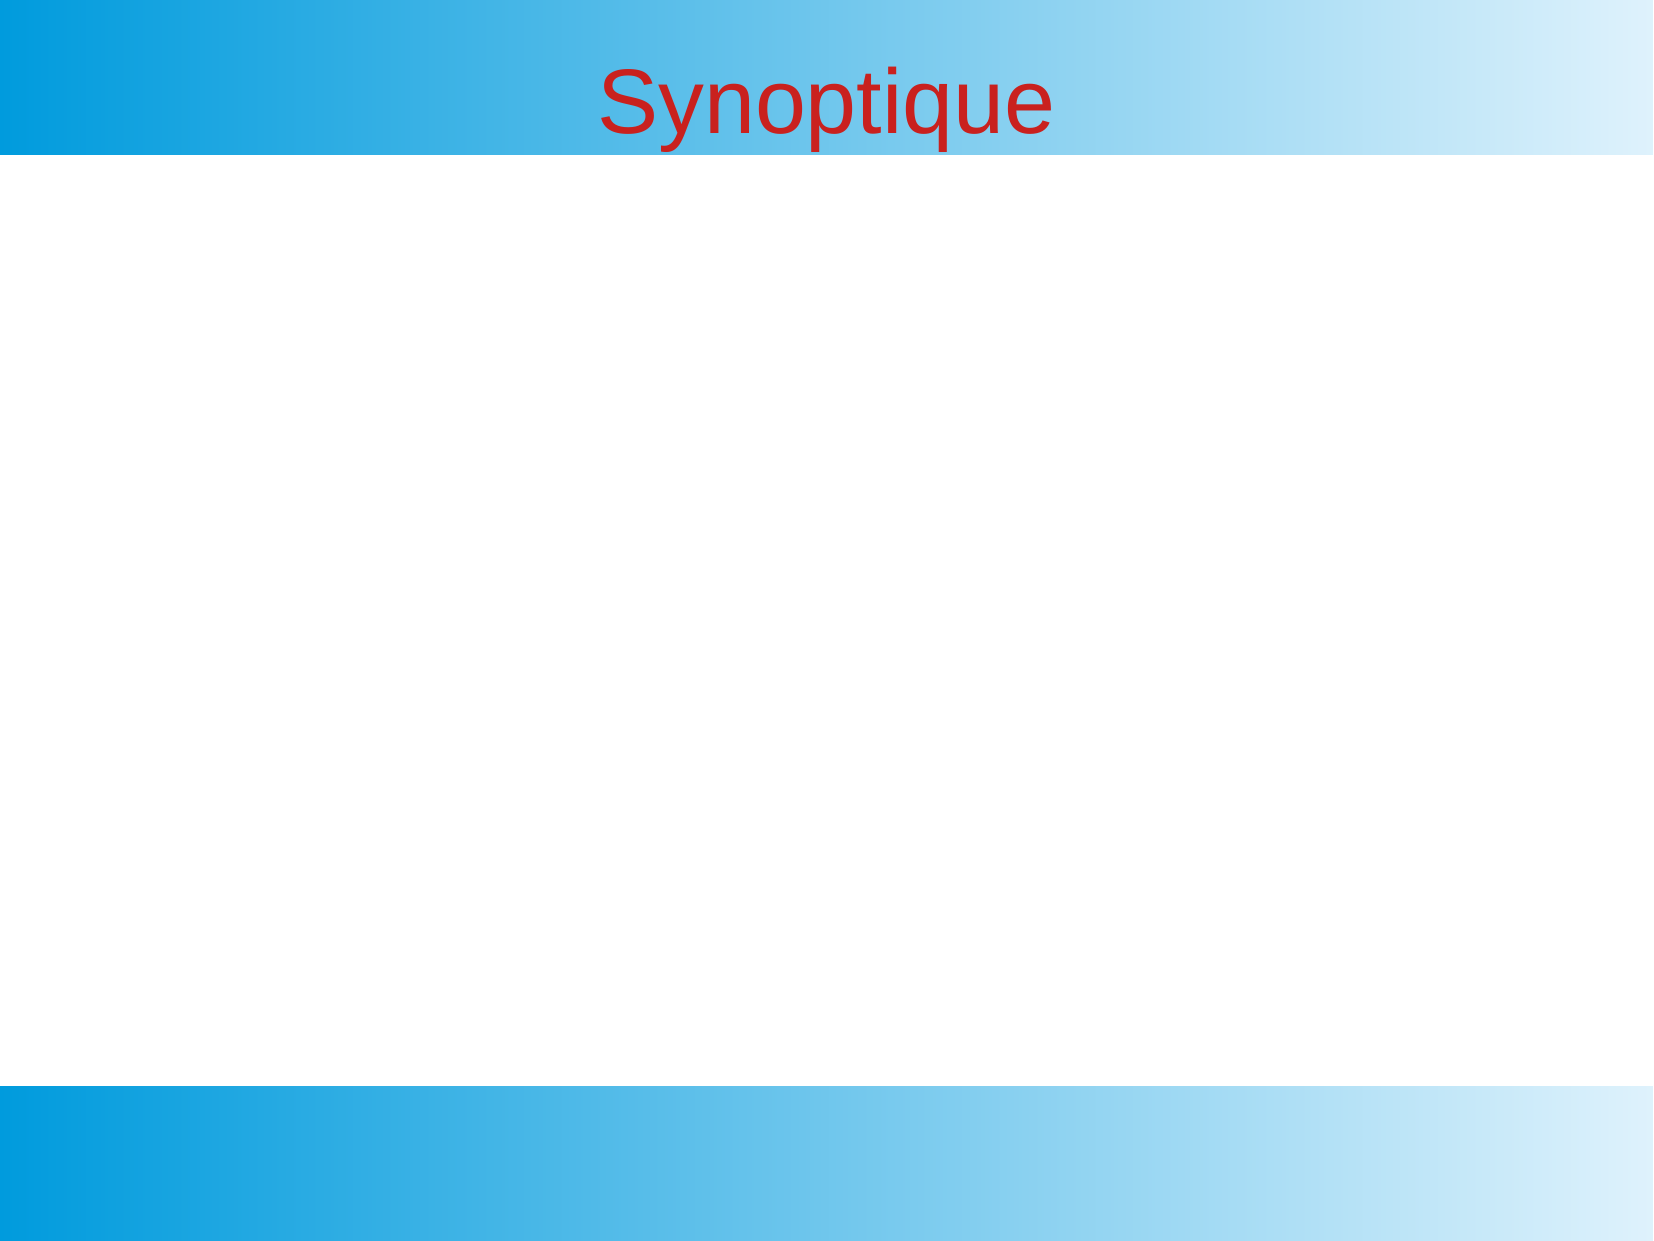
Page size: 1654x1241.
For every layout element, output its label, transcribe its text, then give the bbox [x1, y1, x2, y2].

title Synoptique [82, 49, 1571, 155]
